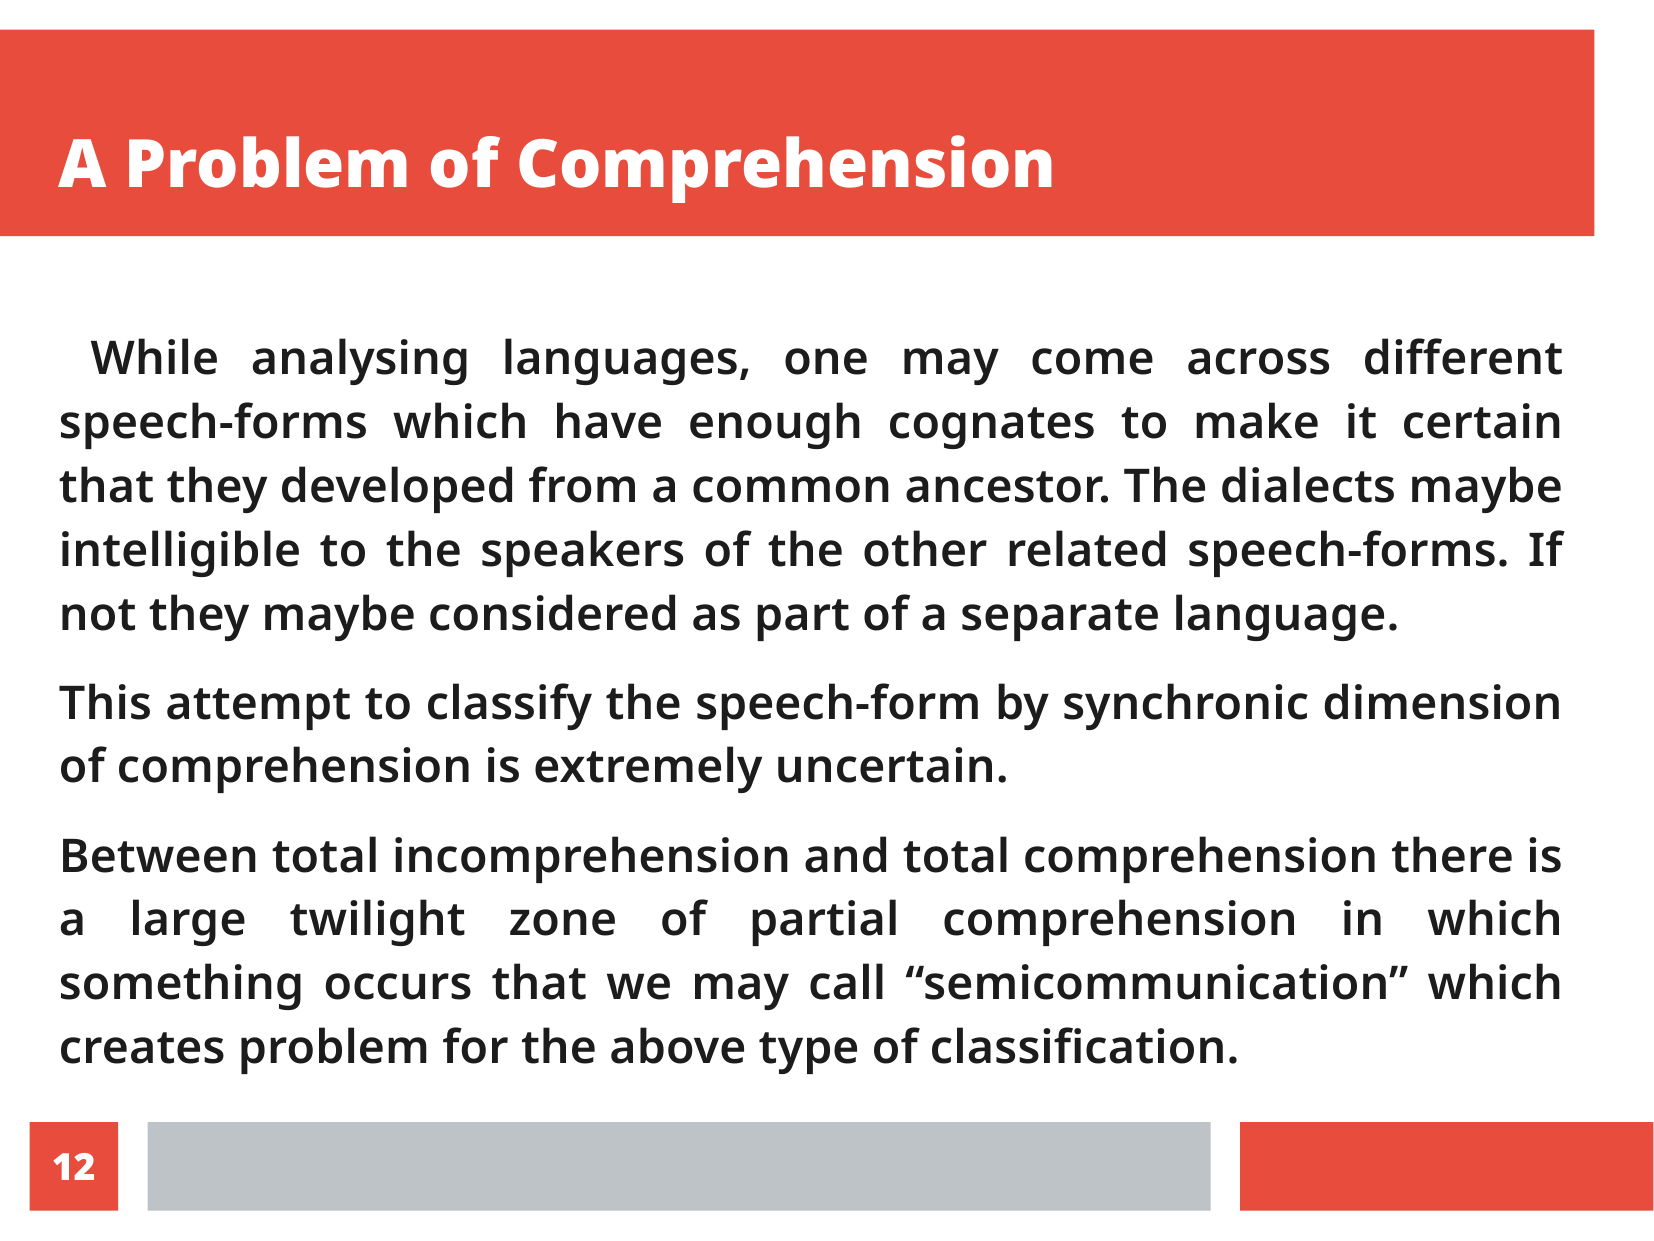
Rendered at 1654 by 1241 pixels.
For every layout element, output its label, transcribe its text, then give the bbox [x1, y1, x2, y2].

list While analysing languages, one may come across different speech-forms which have enough cognates to make it certain that they developed from a common ancestor. The dialects maybe intelligible to the speakers of the other related speech-forms. If not they maybe considered as part of a separate language. This attempt to classify the speech-form by synchronic dimension of comprehension is extremely uncertain. Between total incomprehension and total comprehension there is a large twilight zone of partial comprehension in which something occurs that we may call “semicommunication” which creates problem for the above type of classification. [59, 324, 1565, 1093]
title A Problem of Comprehension [59, 59, 1595, 207]
